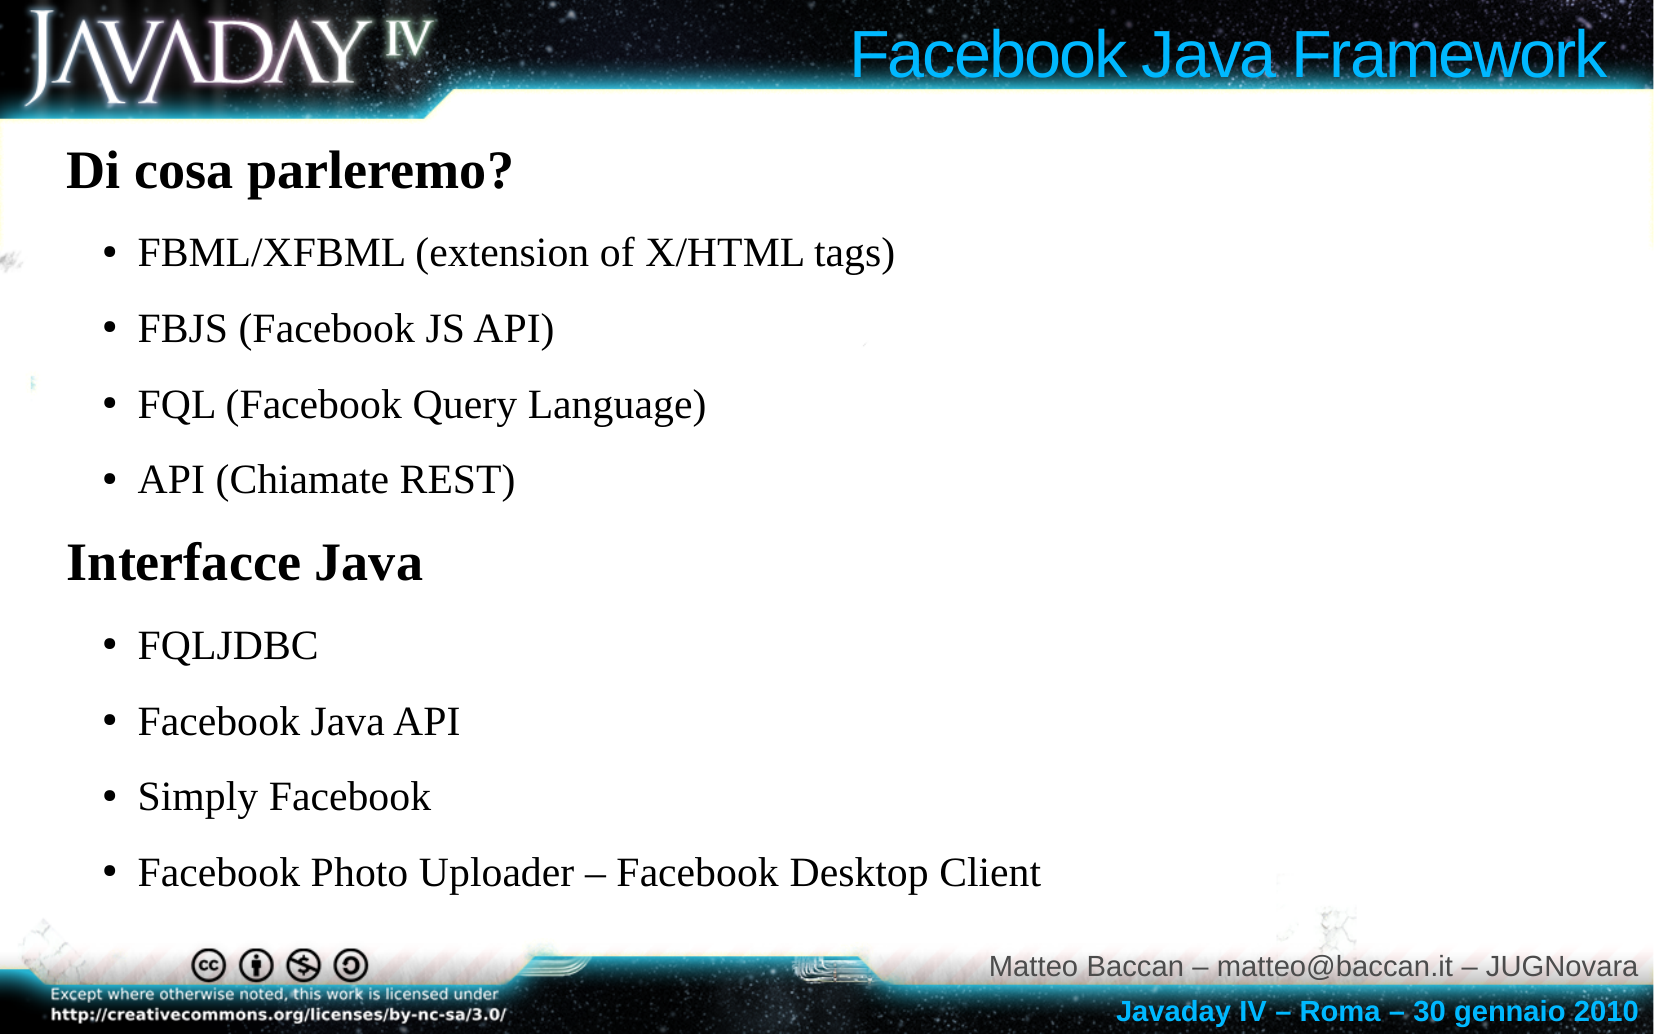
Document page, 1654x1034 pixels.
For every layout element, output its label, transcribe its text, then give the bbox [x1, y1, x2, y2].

title Facebook Java Framework [132, 5, 1609, 103]
picture [0, 0, 1654, 1034]
list Di cosa parleremo? FBML/XFBML (extension of X/HTML tags) FBJS (Facebook JS API) FQL (Facebook Query Language) API (Chiamate REST) Interfacce Java FQLJDBC Facebook Java API Simply Facebook Facebook Photo Uploader – Facebook Desktop Client [66, 139, 1555, 981]
